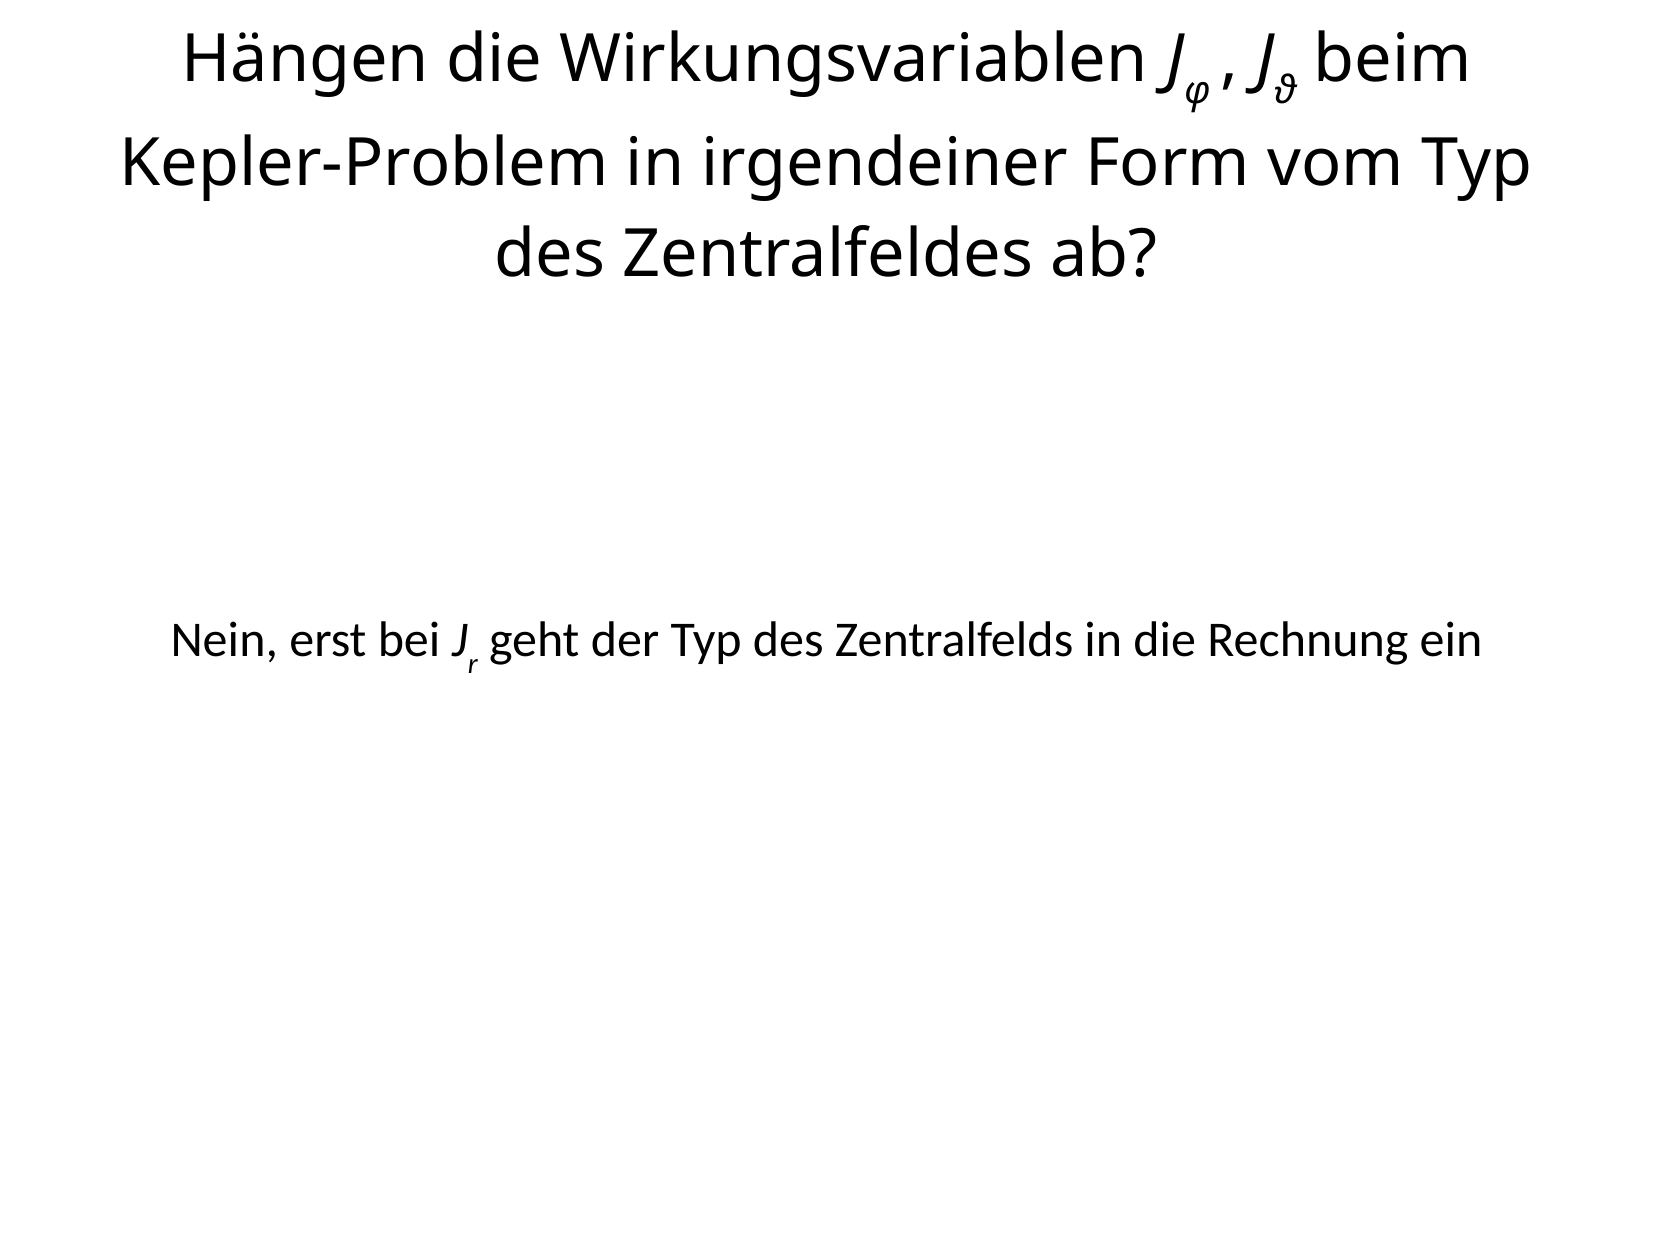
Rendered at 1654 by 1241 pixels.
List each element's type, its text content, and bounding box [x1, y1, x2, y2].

title Hängen die Wirkungsvariablen Jφ , Jϑ beim Kepler-Problem in irgendeiner Form vom Typ des Zentralfeldes ab? [82, 12, 1571, 290]
subtitle Nein, erst bei Jr geht der Typ des Zentralfelds in die Rechnung ein [82, 290, 1571, 1010]
